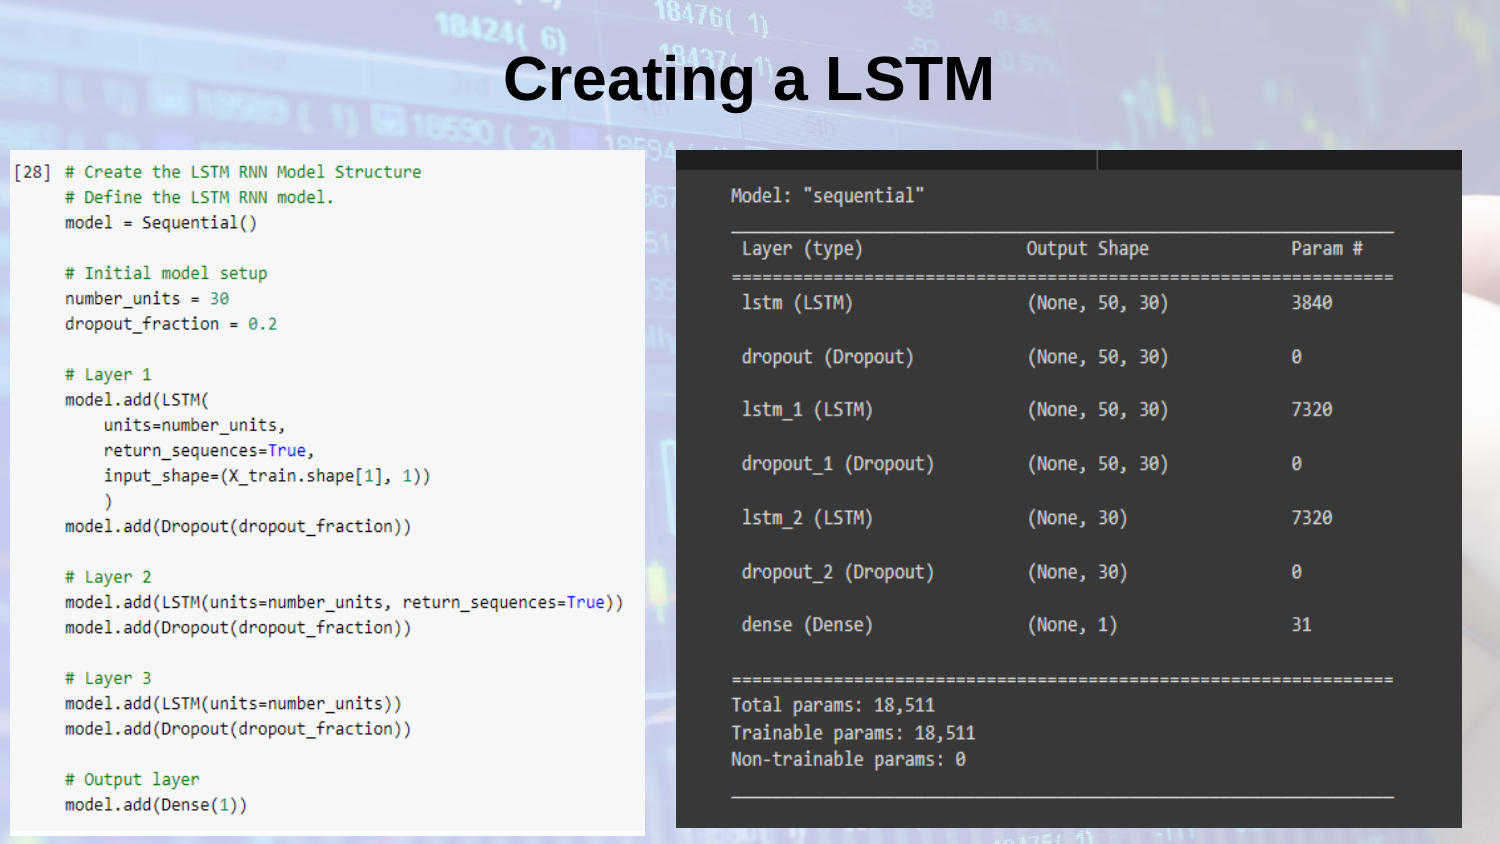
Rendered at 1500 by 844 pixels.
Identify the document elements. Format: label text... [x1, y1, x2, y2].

title Creating a LSTM [51, 23, 1449, 118]
picture [0, 0, 1500, 844]
